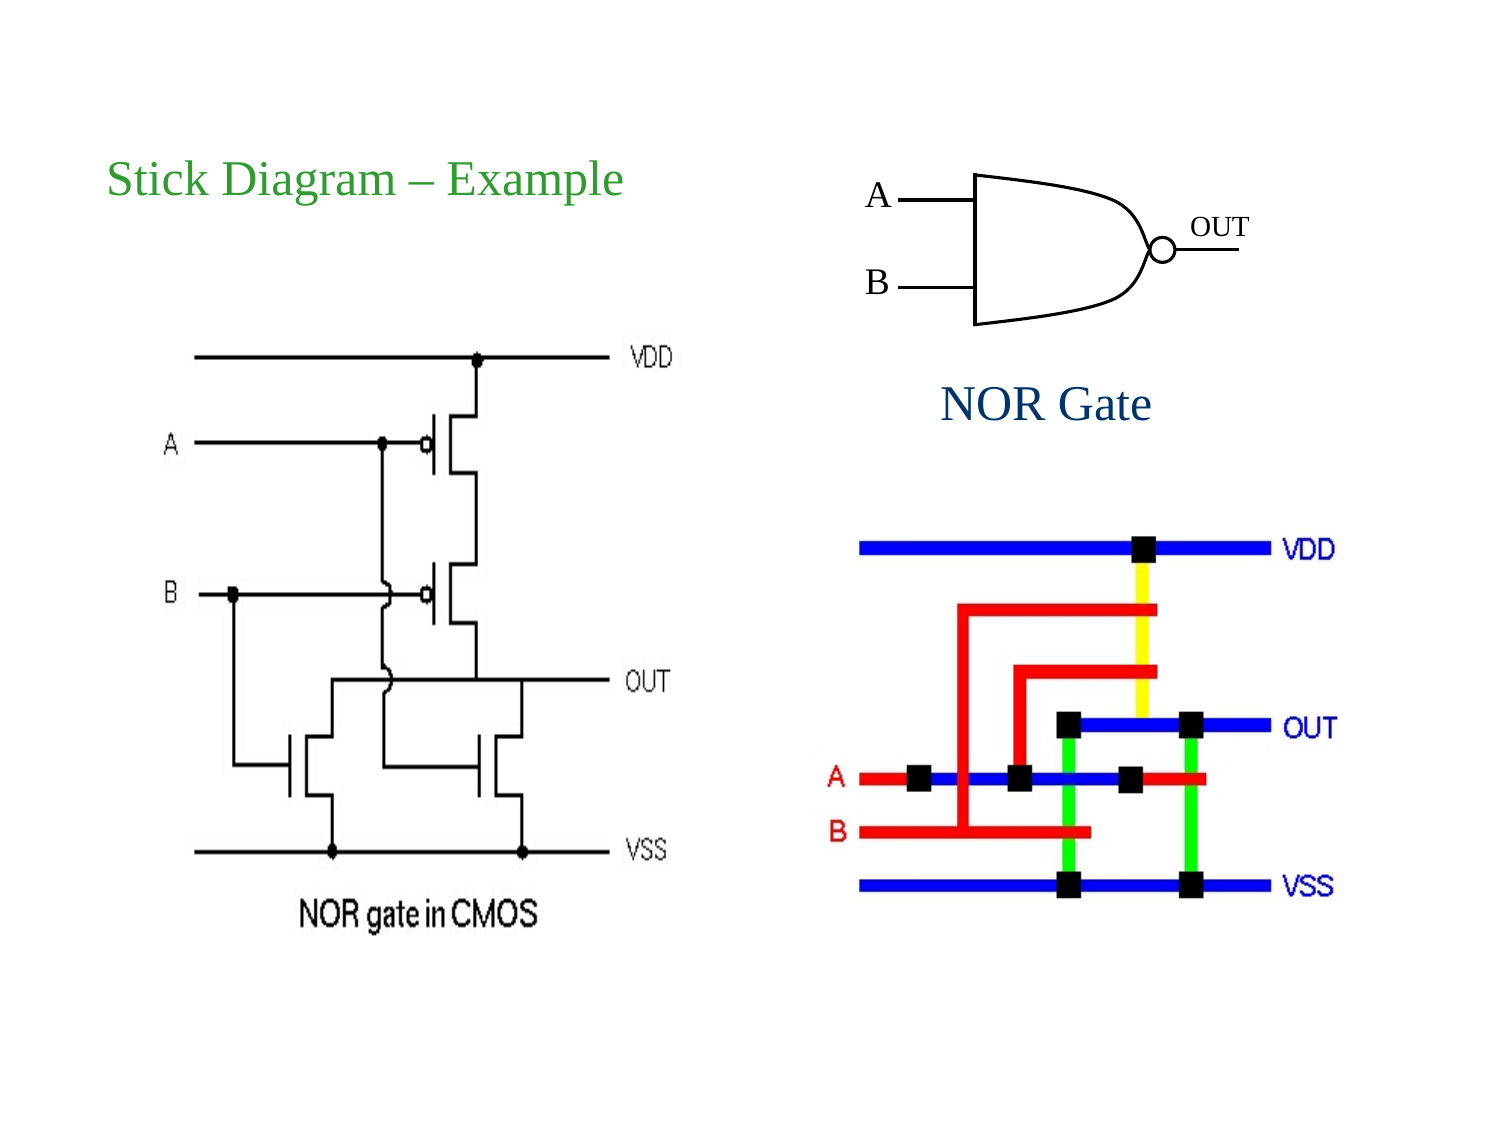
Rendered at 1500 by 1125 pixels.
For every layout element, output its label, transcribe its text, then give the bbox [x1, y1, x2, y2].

text_box B [850, 249, 905, 311]
picture [137, 287, 713, 958]
text_box Stick Diagram – Example [91, 137, 653, 213]
picture [812, 499, 1388, 947]
text_box NOR Gate [925, 362, 1168, 438]
text_box OUT [1175, 199, 1265, 251]
text_box A [850, 162, 907, 223]
text_box [977, 175, 1175, 325]
